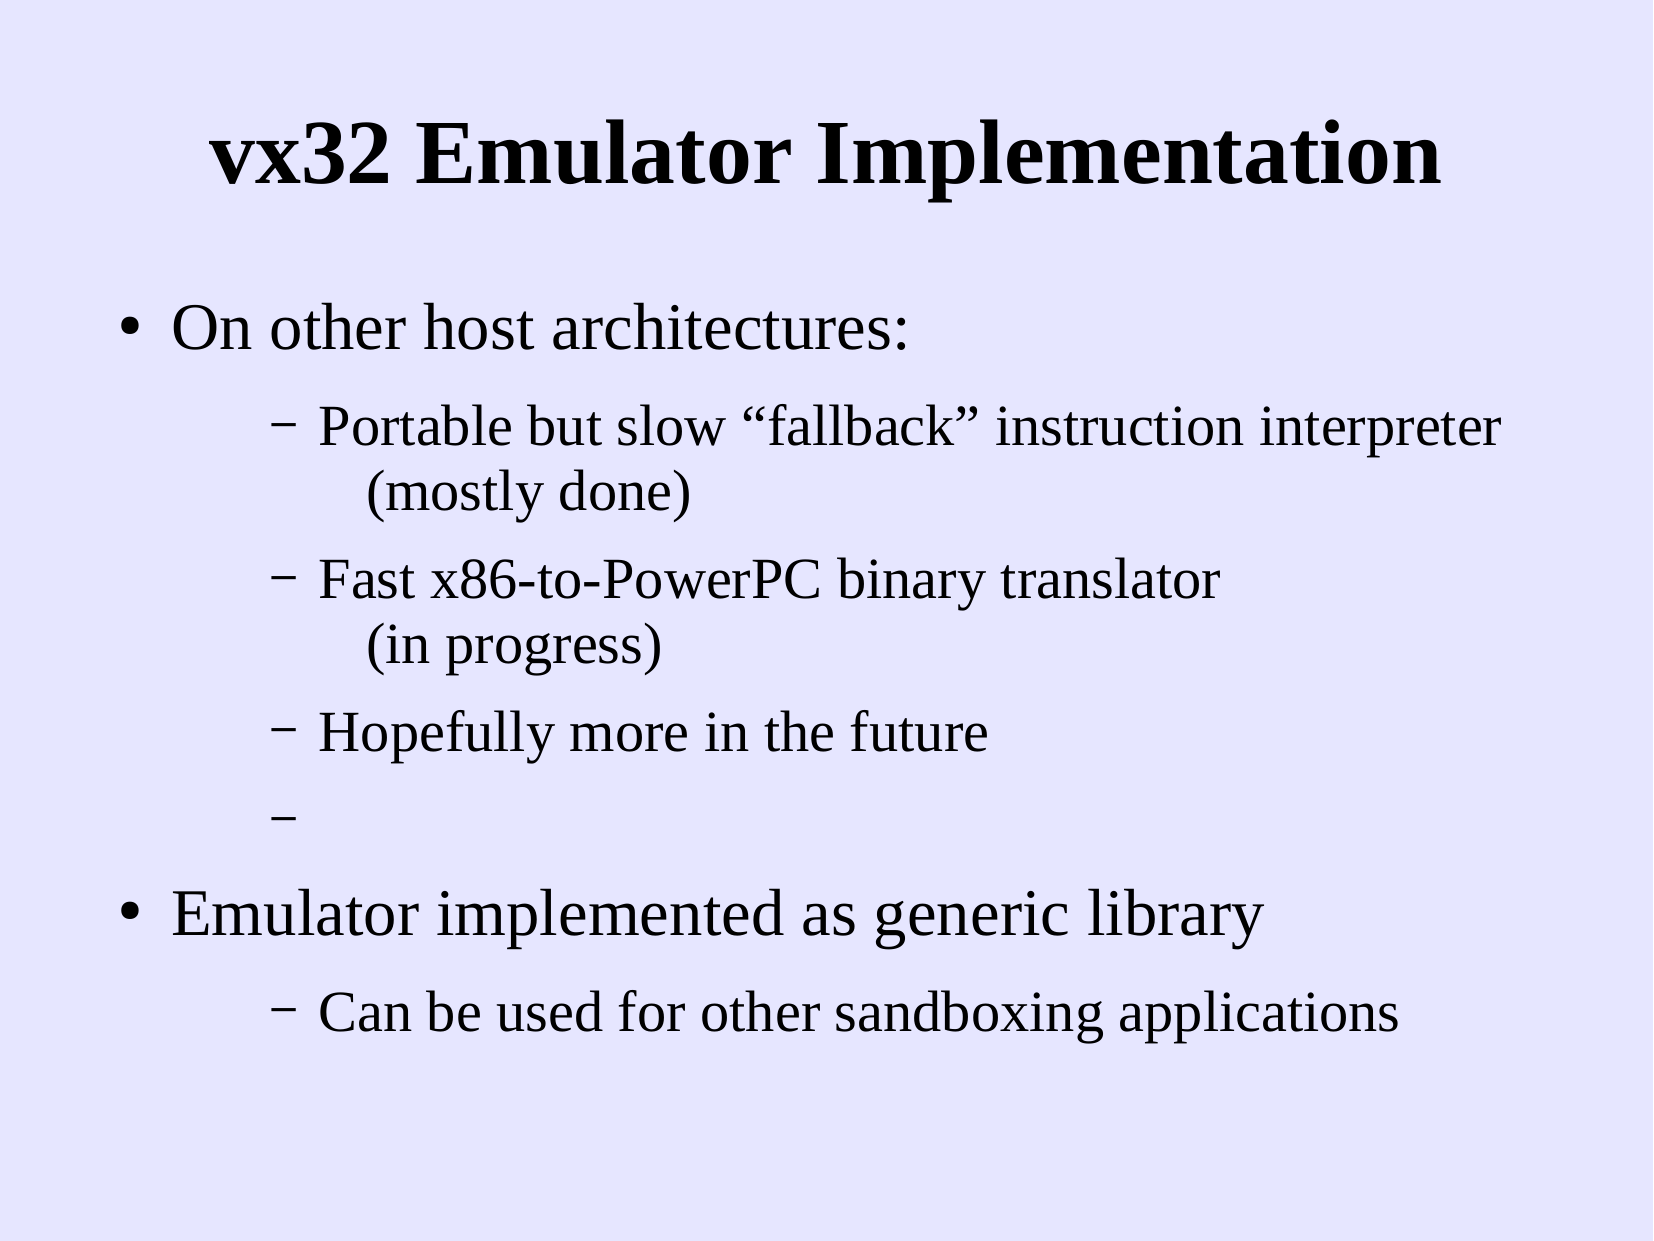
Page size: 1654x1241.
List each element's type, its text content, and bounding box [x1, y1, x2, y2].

title vx32 Emulator Implementation [82, 49, 1571, 257]
list On other host architectures: Portable but slow “fallback” instruction interpreter (mostly done) Fast x86-to-PowerPC binary translator (in progress) Hopefully more in the future Emulator implemented as generic library Can be used for other sandboxing applications [82, 290, 1571, 1109]
